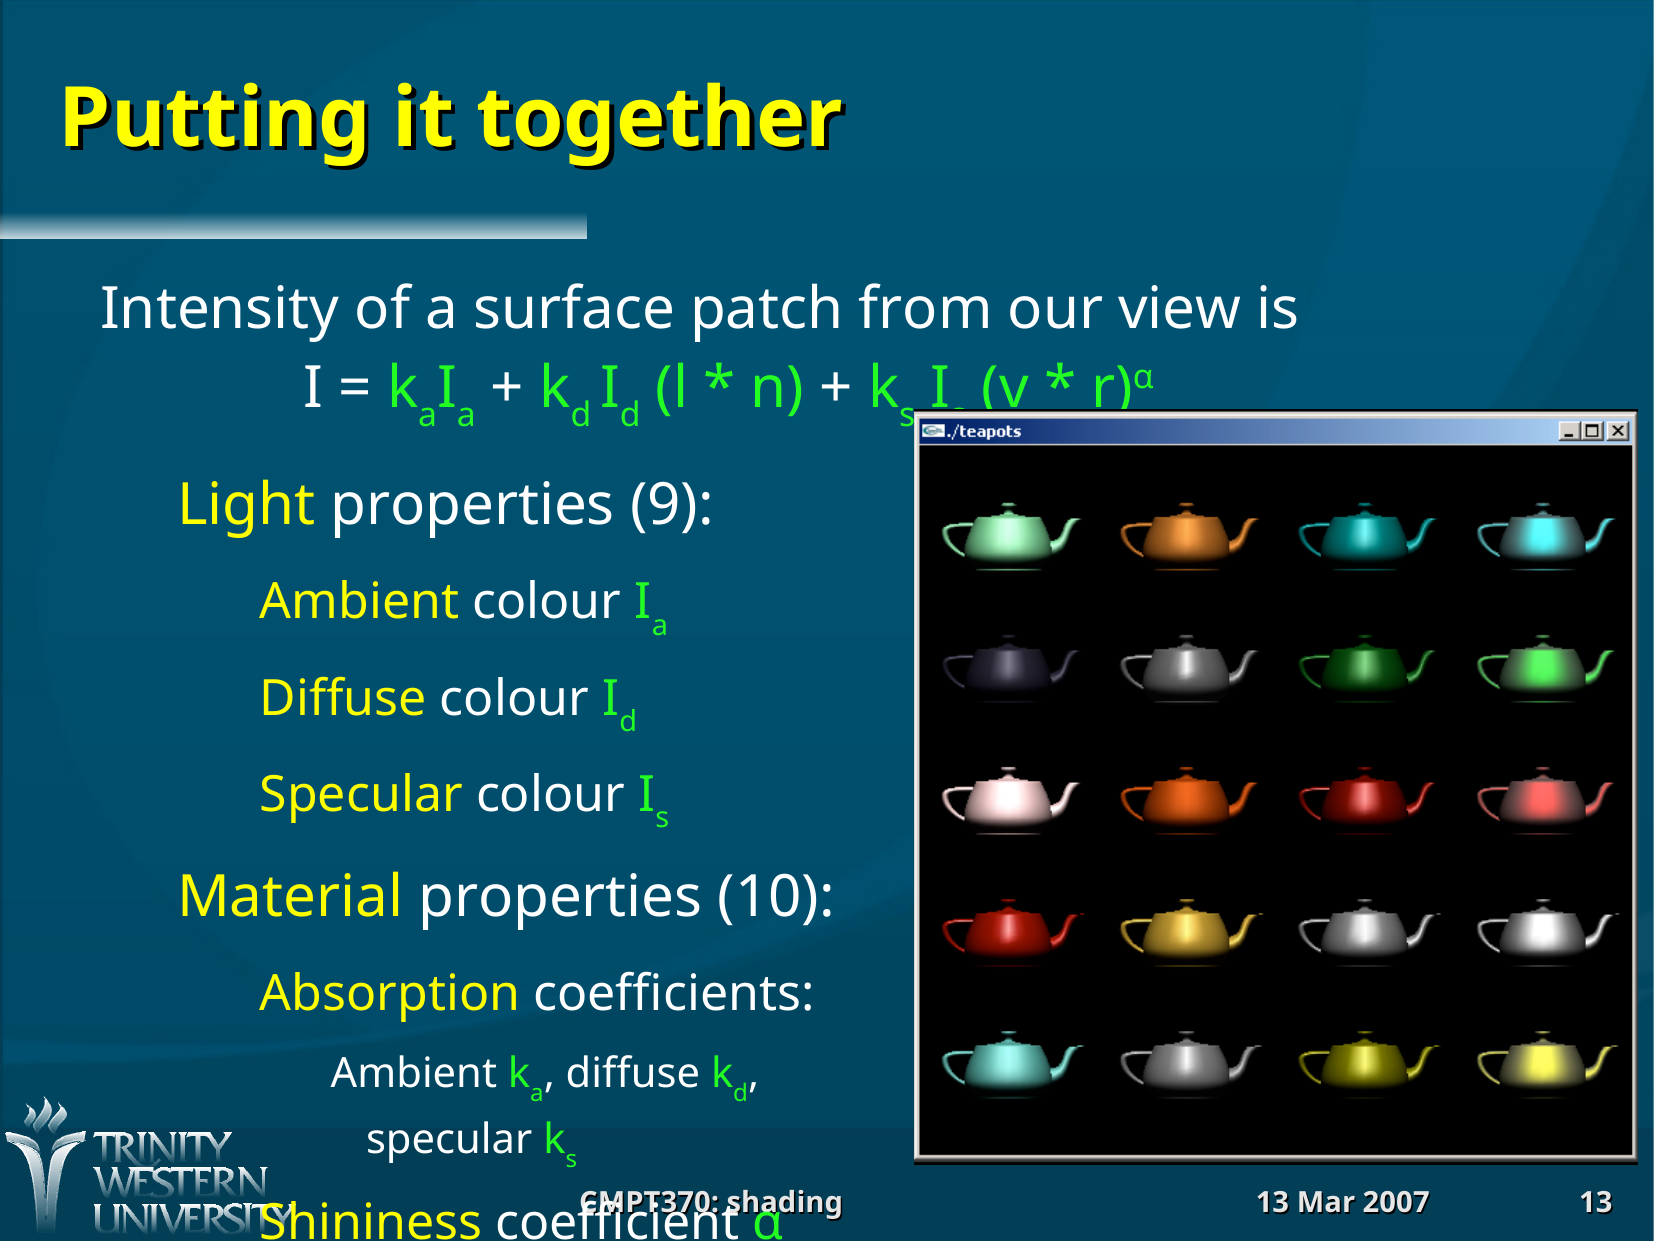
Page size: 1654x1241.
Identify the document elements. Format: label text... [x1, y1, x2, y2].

title Putting it together [59, 27, 1548, 201]
picture [0, 214, 586, 232]
list Intensity of a surface patch from our view is I = kaIa + kd Id (l * n) + ks Is (v * r)α Light properties (9): Ambient colour Ia Diffuse colour Id Specular colour Is Material properties (10): Absorption coefficients: Ambient ka, diffuse kd, specular ks Shininess coefficient α [82, 266, 1571, 1136]
picture [38, 1227, 54, 1232]
picture [914, 409, 1654, 1164]
picture [0, 233, 586, 238]
